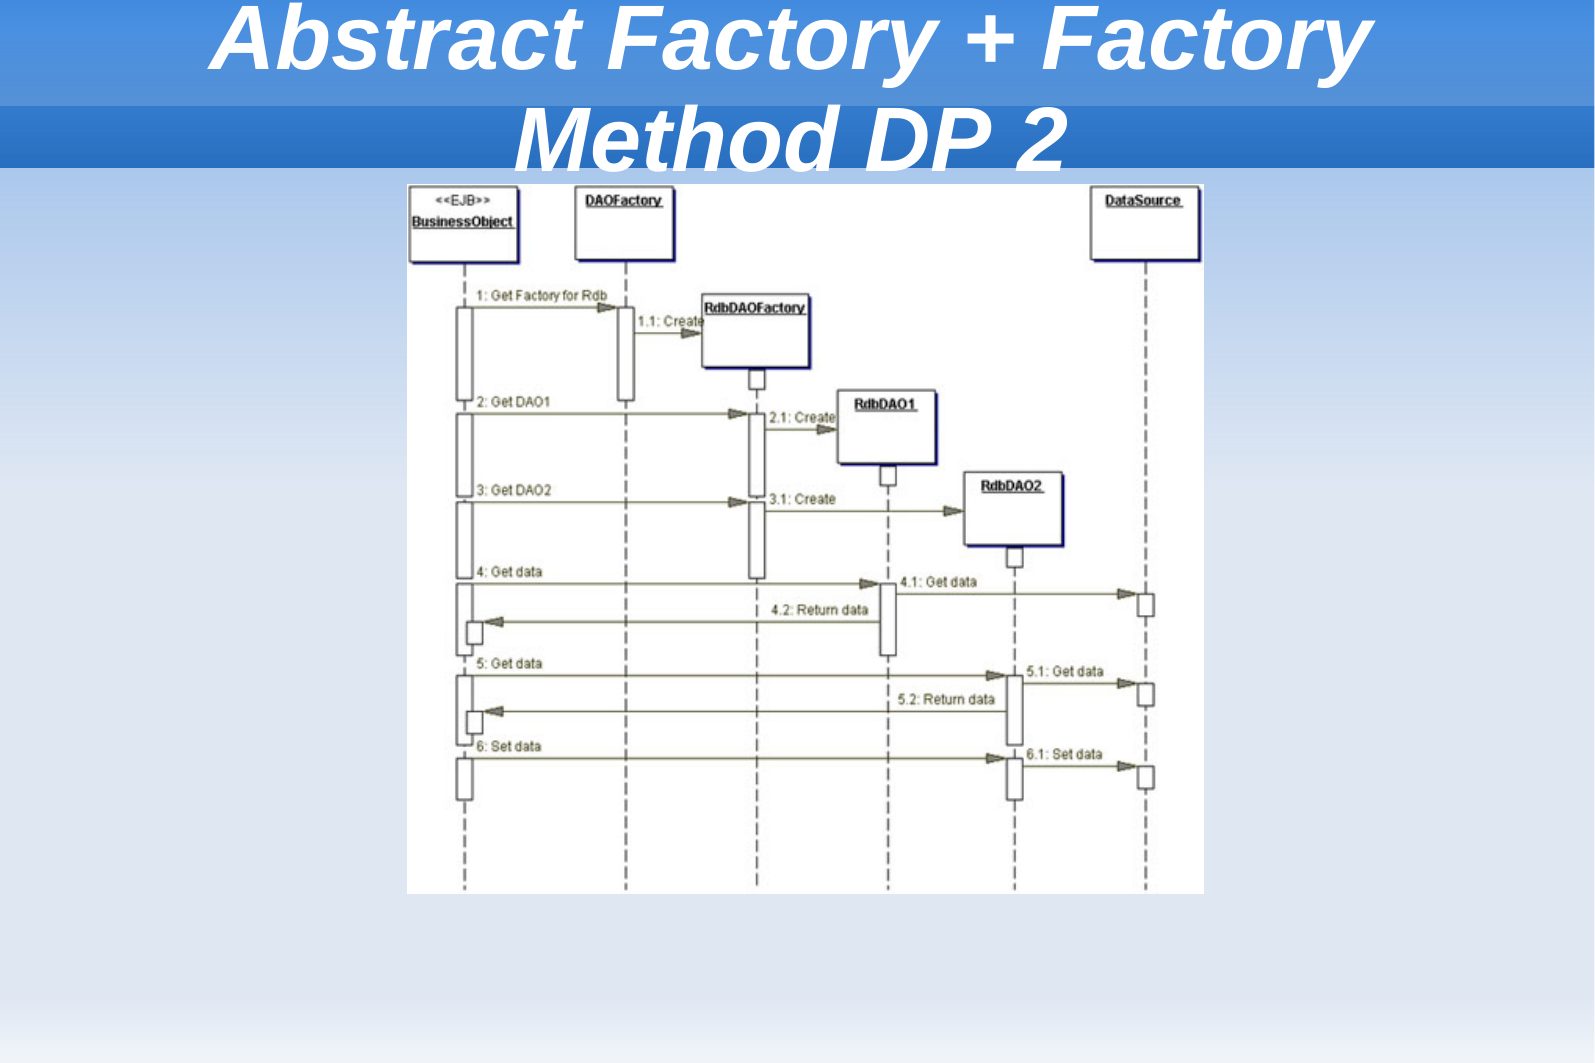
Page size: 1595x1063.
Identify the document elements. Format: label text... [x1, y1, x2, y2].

picture [0, 0, 1595, 1063]
title Abstract Factory + Factory Method DP 2 [74, 0, 1510, 205]
